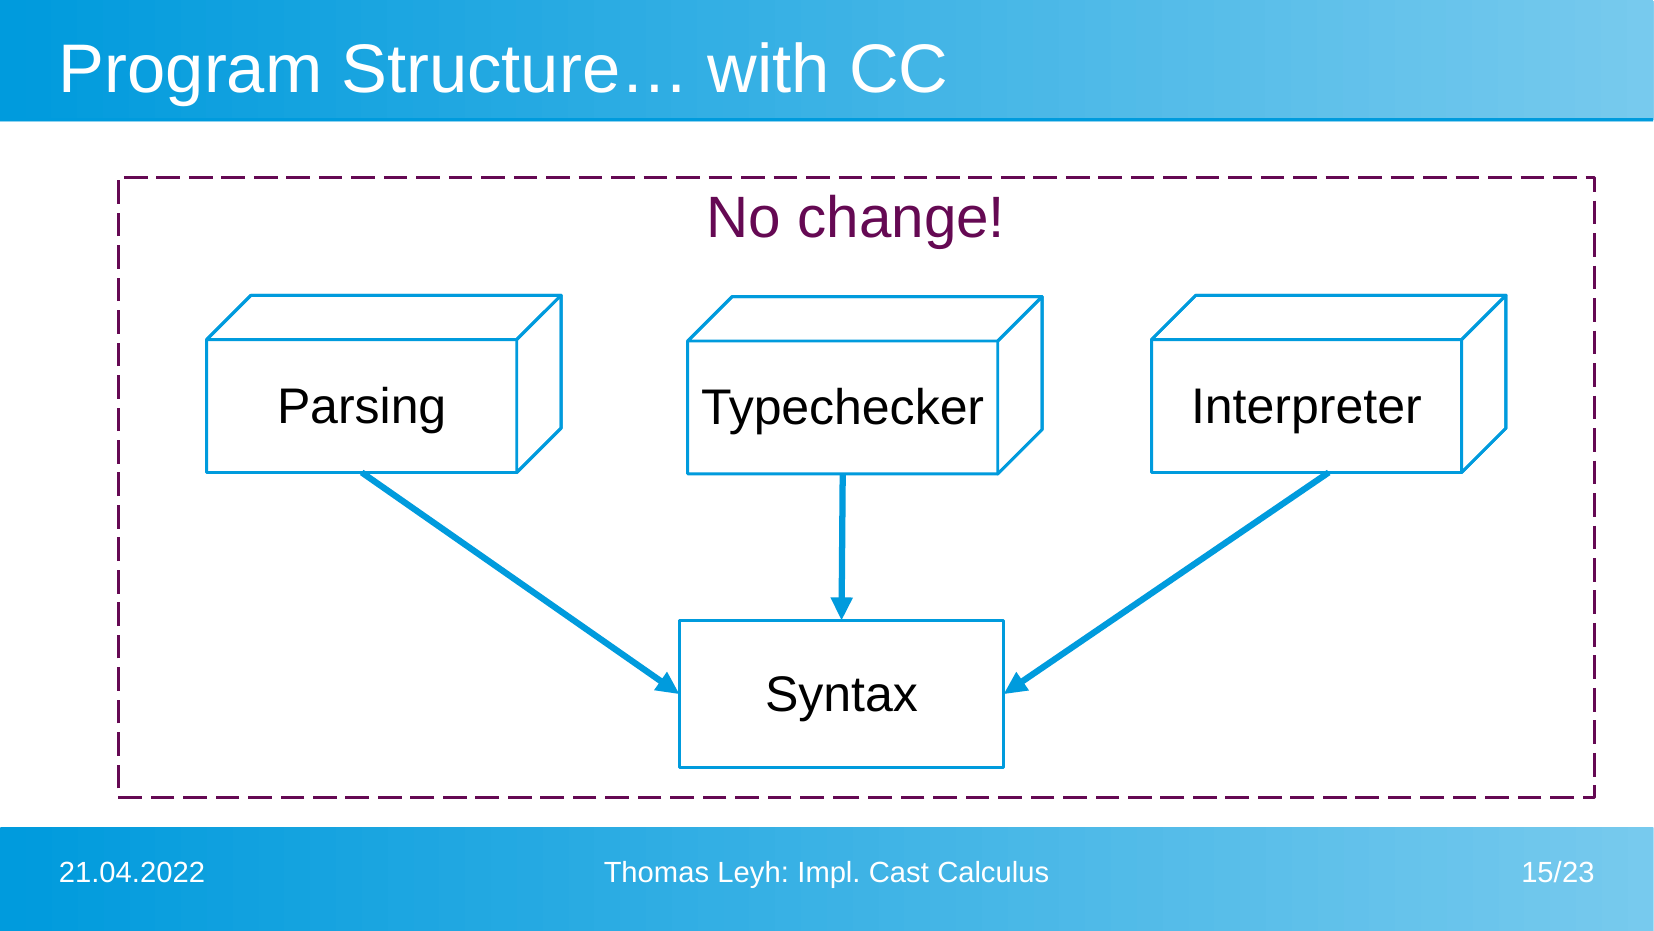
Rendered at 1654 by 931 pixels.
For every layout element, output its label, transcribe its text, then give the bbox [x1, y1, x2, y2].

title Program Structure… with CC [59, 29, 1595, 108]
text_box No change! [118, 177, 1595, 798]
